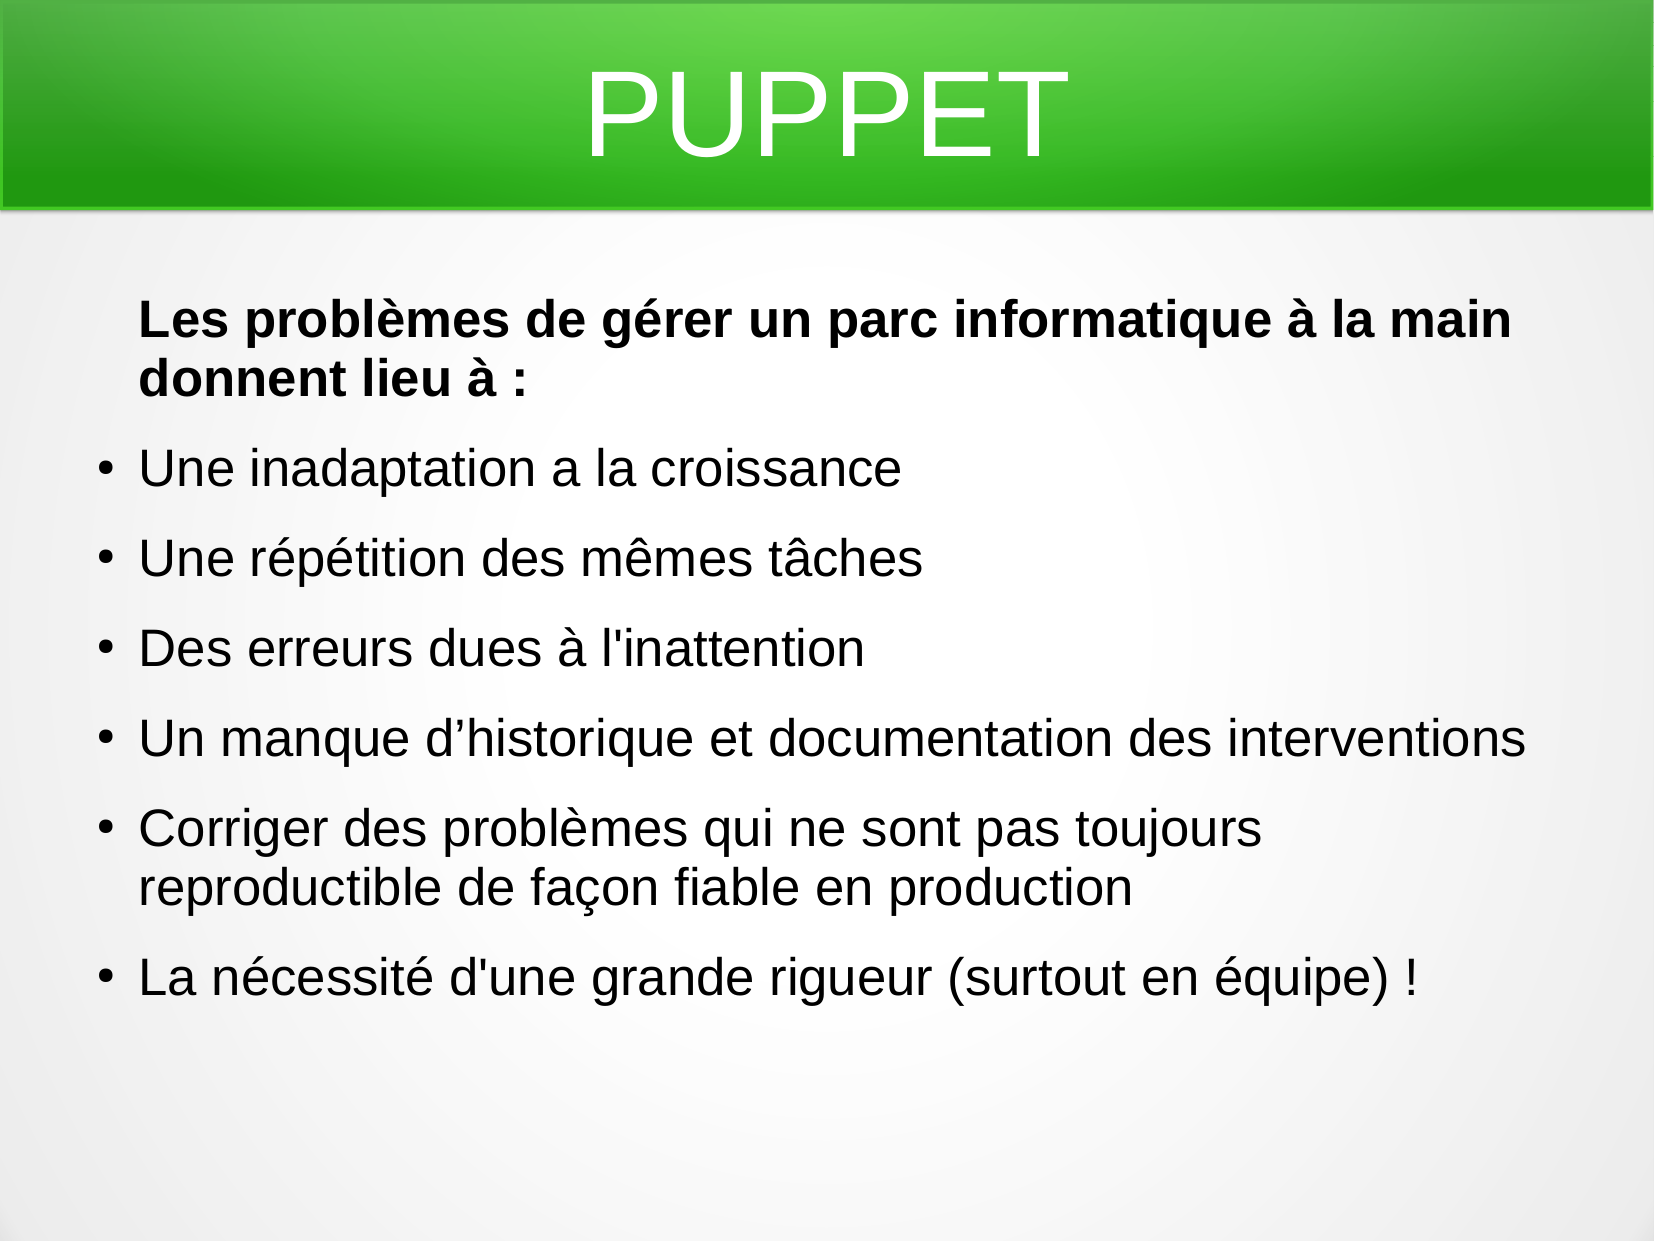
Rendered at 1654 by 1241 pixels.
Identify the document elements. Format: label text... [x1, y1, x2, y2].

list Les problèmes de gérer un parc informatique à la main donnent lieu à : Une inadaptation a la croissance Une répétition des mêmes tâches Des erreurs dues à l'inattention Un manque d’historique et documentation des interventions Corriger des problèmes qui ne sont pas toujours reproductible de façon fiable en production La nécessité d'une grande rigueur (surtout en équipe) ! [82, 290, 1538, 1010]
title PUPPET [82, 45, 1571, 183]
